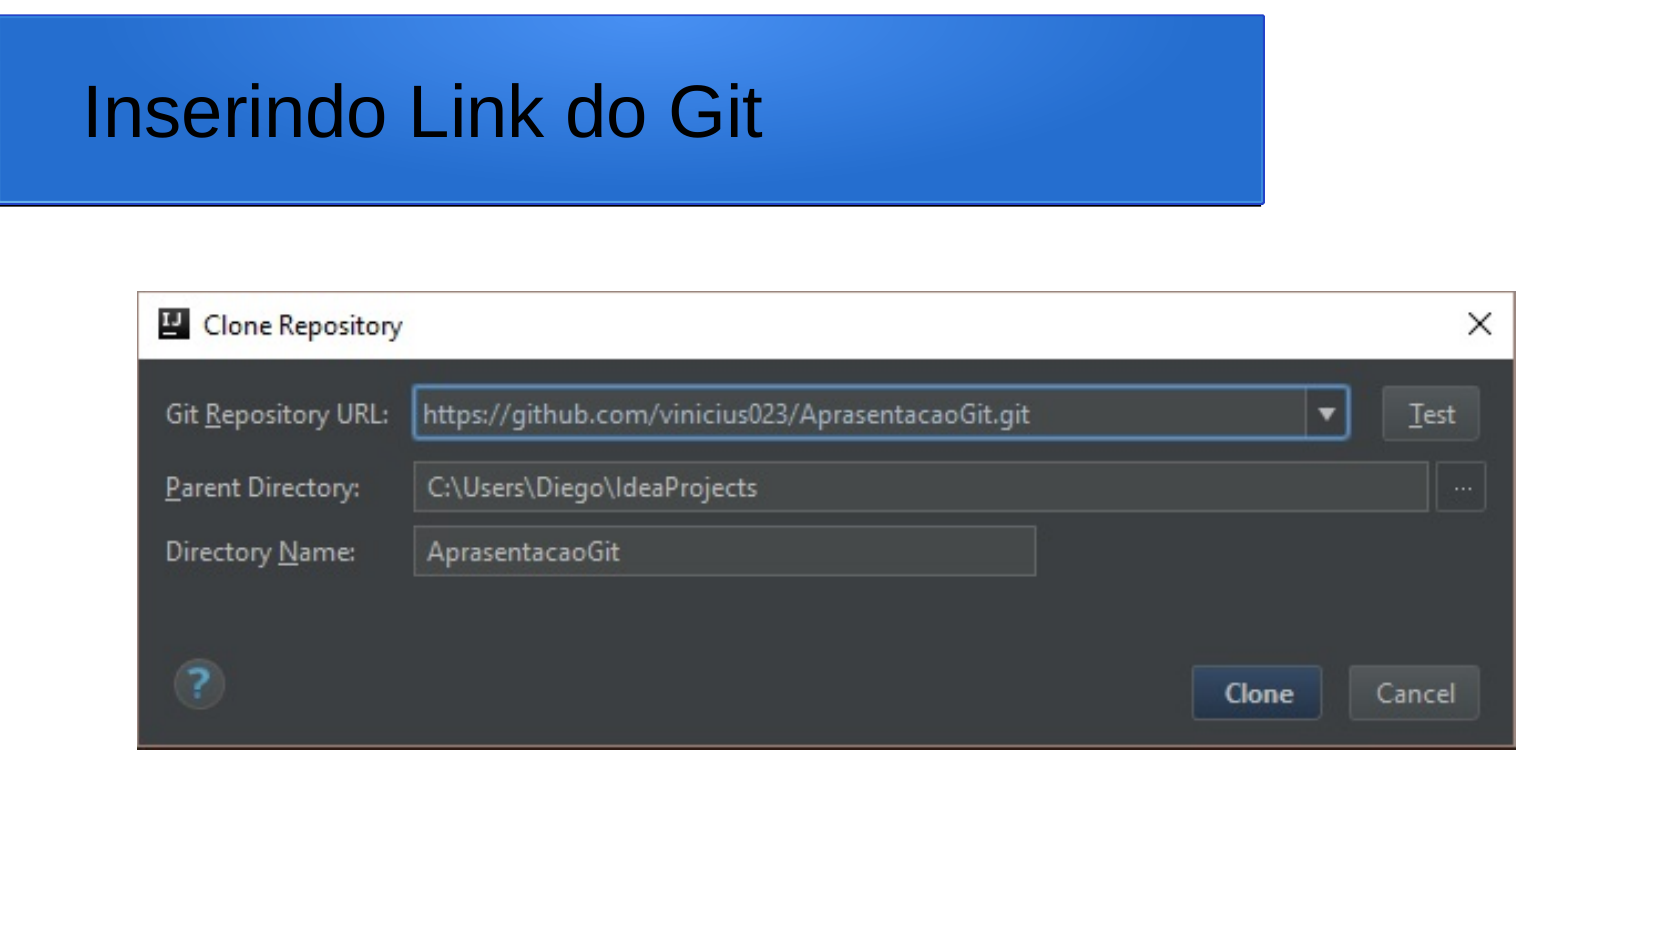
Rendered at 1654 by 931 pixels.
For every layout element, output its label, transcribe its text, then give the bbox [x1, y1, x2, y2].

title Inserindo Link do Git [82, 35, 1235, 189]
picture [137, 291, 1516, 751]
